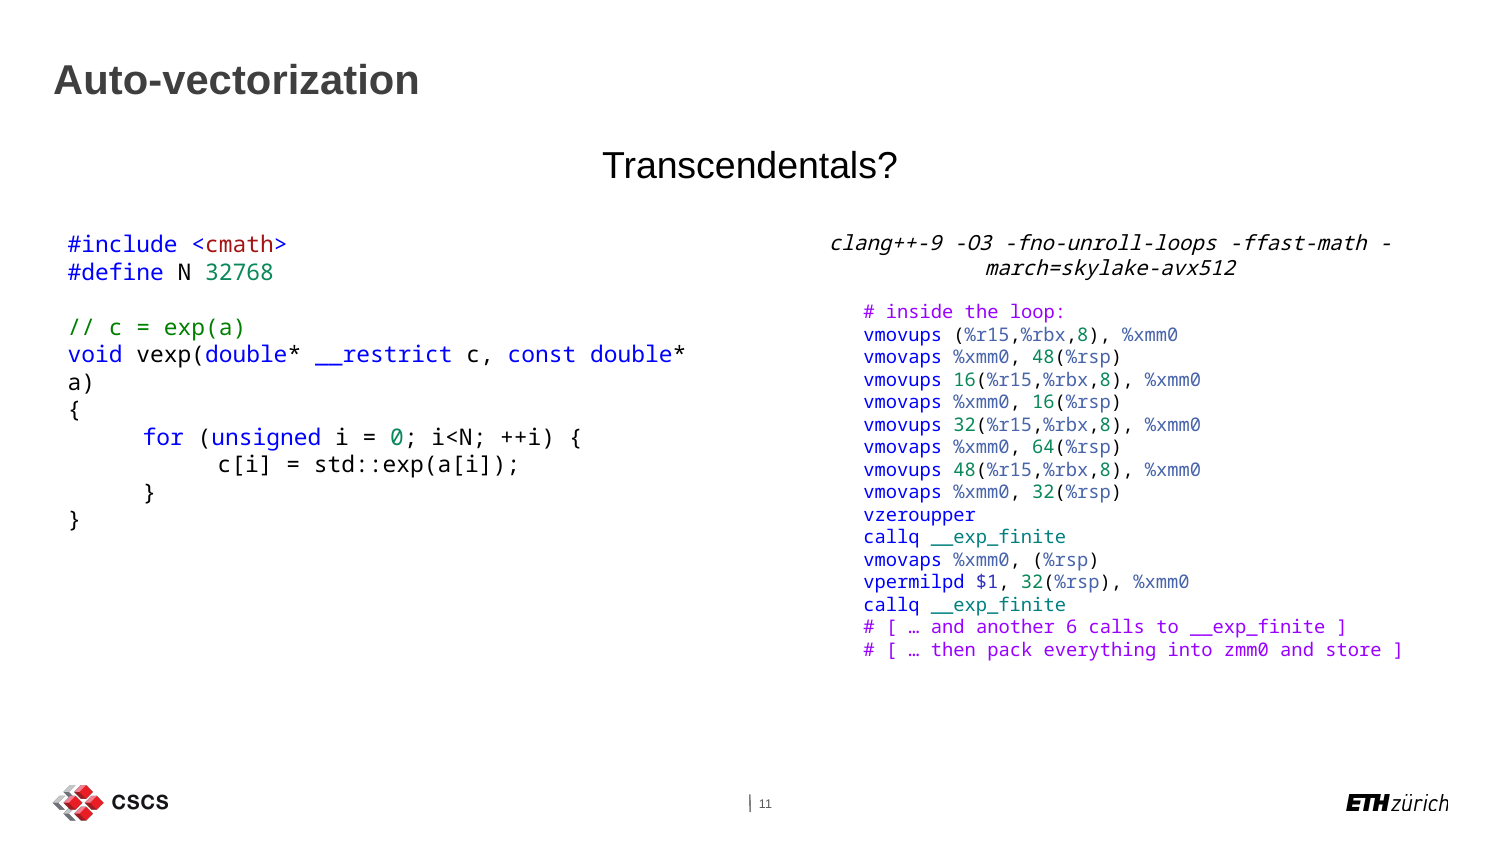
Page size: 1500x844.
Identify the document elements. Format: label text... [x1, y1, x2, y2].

picture [43, 775, 177, 830]
list Transcendentals? [53, 133, 1447, 767]
text_box #include <cmath> #define N 32768 // c = exp(a) void vexp(double* __restrict c, const double* a) { for (unsigned i = 0; i<N; ++i) { c[i] = std::exp(a[i]); } } [52, 215, 727, 767]
slide_number <number> [750, 794, 798, 813]
picture [1346, 794, 1448, 811]
text_box clang++-9 -O3 -fno-unroll-loops -ffast-math -march=skylake-avx512 # inside the loop: vmovups (%r15,%rbx,8), %xmm0 vmovaps %xmm0, 48(%rsp) vmovups 16(%r15,%rbx,8), %xmm0 vmovaps %xmm0, 16(%rsp) vmovups 32(%r15,%rbx,8), %xmm0 vmovaps %xmm0, 64(%rsp) vmovups 48(%r15,%rbx,8), %xmm0 vmovaps %xmm0, 32(%rsp) vzeroupper callq __exp_finite vmovaps %xmm0, (%rsp) vpermilpd $1, 32(%rsp), %xmm0 callq __exp_finite # [ … and another 6 calls to __exp_finite ] # [ … then pack everything into zmm0 and store ] [773, 215, 1447, 767]
title Auto-vectorization [53, 5, 1447, 112]
